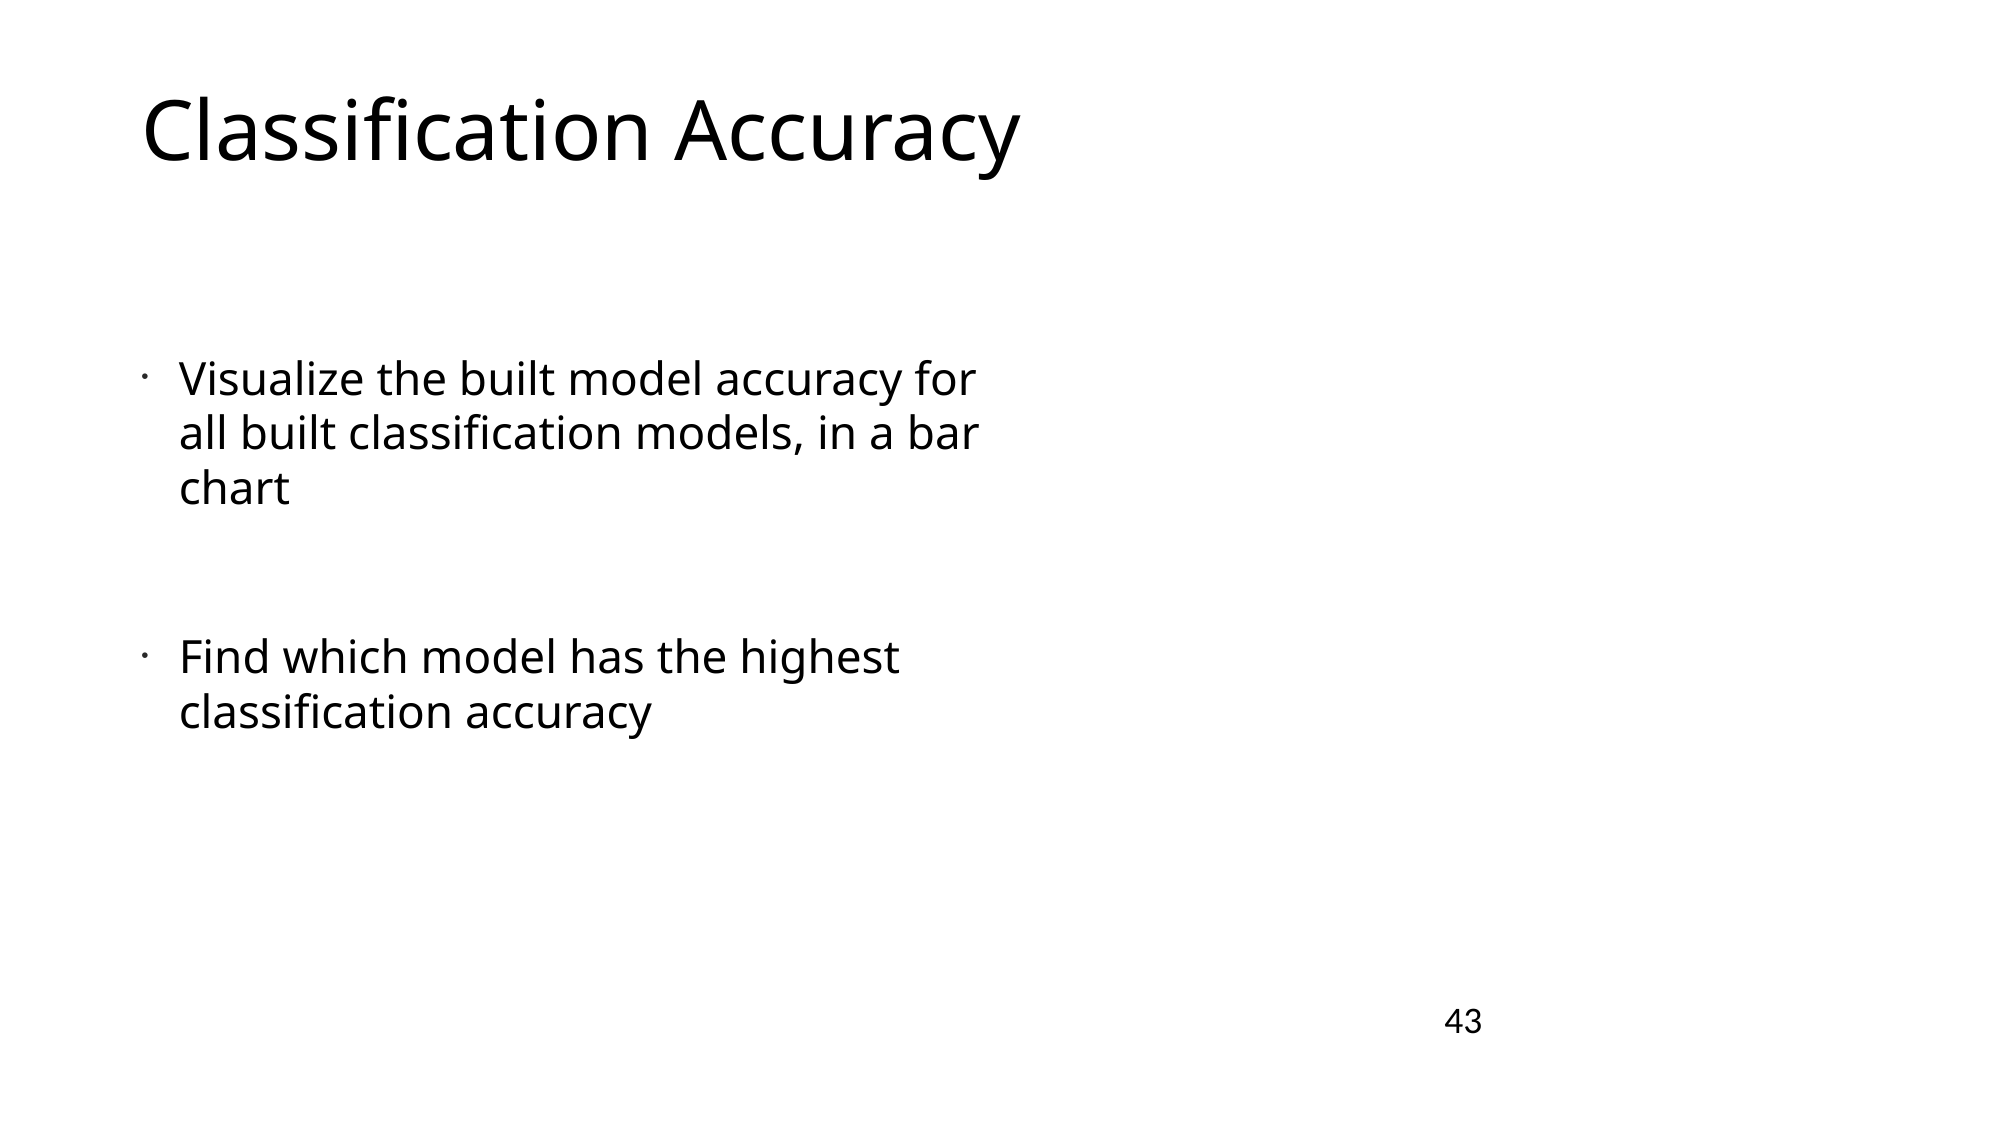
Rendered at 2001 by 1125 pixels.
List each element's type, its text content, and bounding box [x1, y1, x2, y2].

slide_number <szám> [1429, 988, 1880, 1055]
text_box Classification Accuracy [126, 88, 1852, 179]
list Visualize the built model accuracy for all built classification models, in a bar chart Find which model has the highest classification accuracy [126, 341, 1000, 967]
